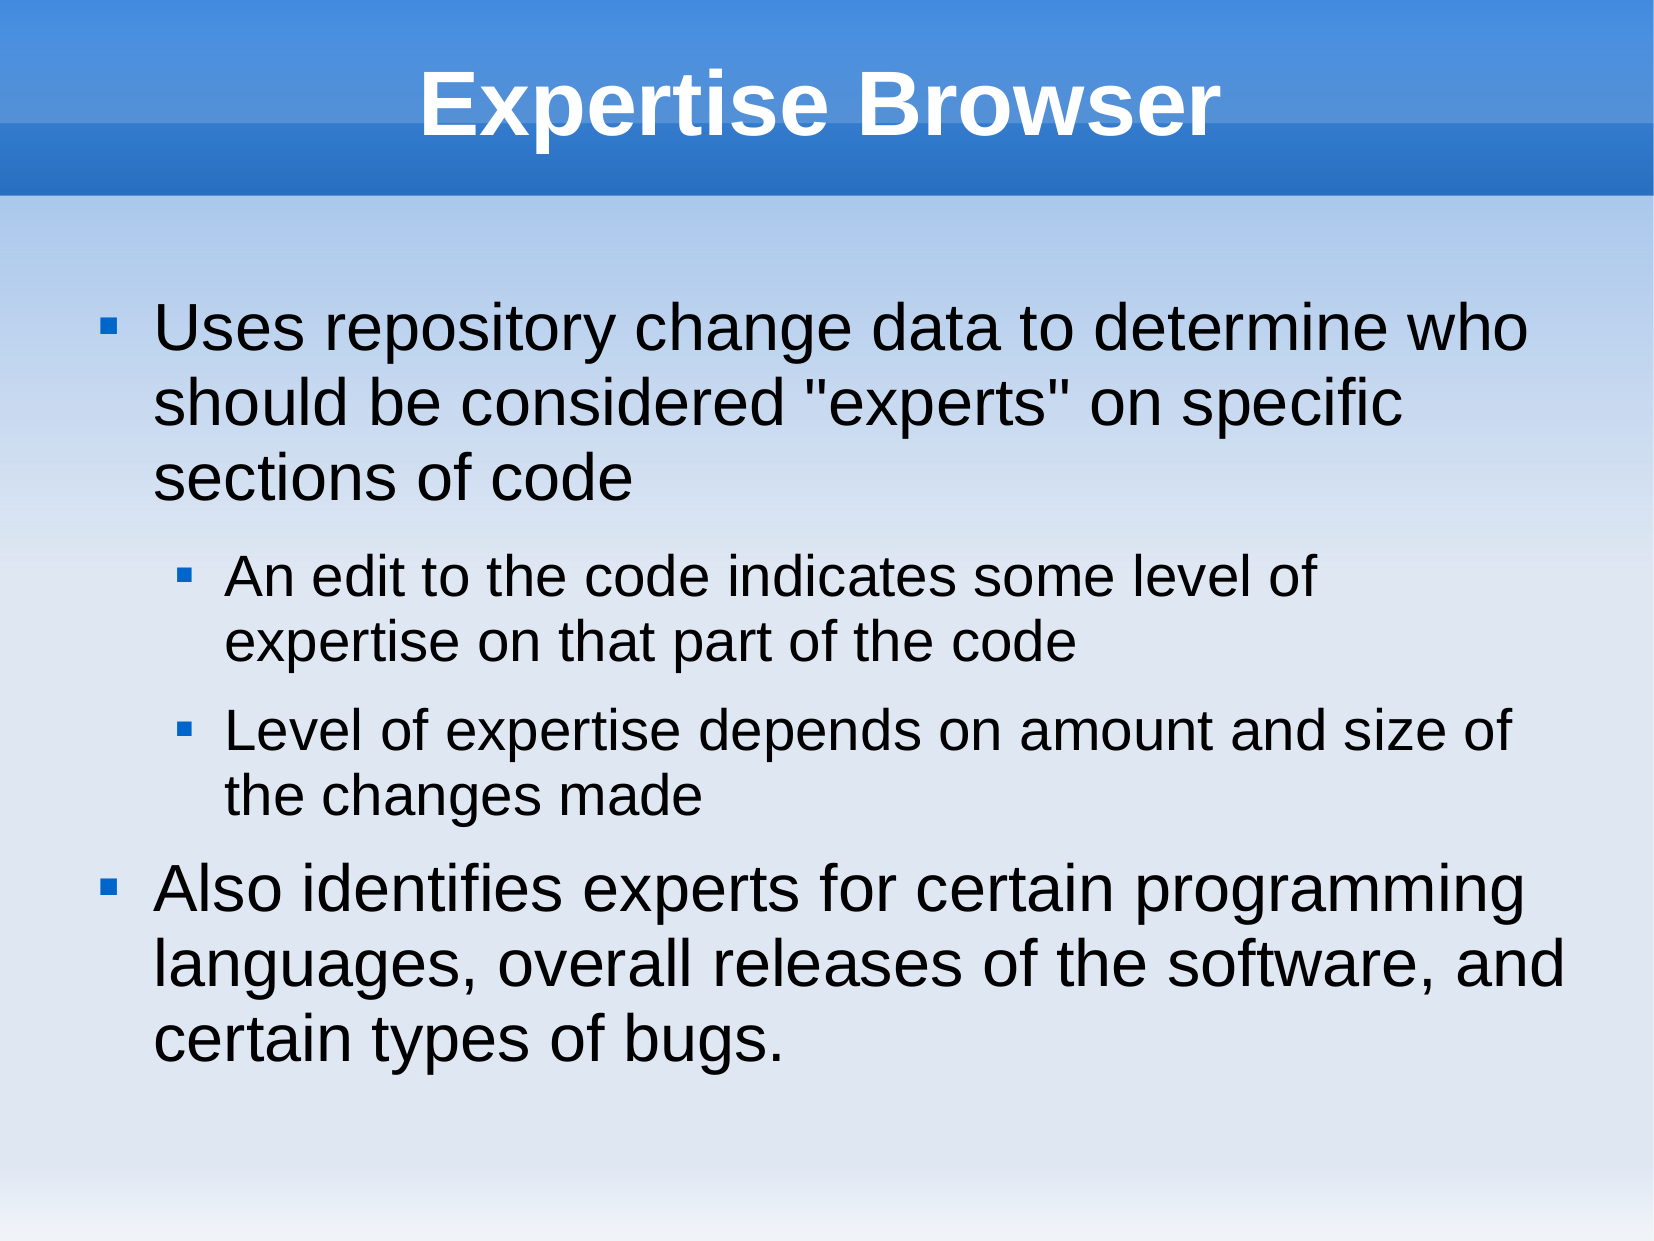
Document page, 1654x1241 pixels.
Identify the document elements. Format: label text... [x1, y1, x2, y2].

picture [0, 0, 1654, 1241]
title Expertise Browser [76, 0, 1565, 208]
list Uses repository change data to determine who should be considered "experts" on specific sections of code An edit to the code indicates some level of expertise on that part of the code Level of expertise depends on amount and size of the changes made Also identifies experts for certain programming languages, overall releases of the software, and certain types of bugs. [82, 290, 1571, 1094]
